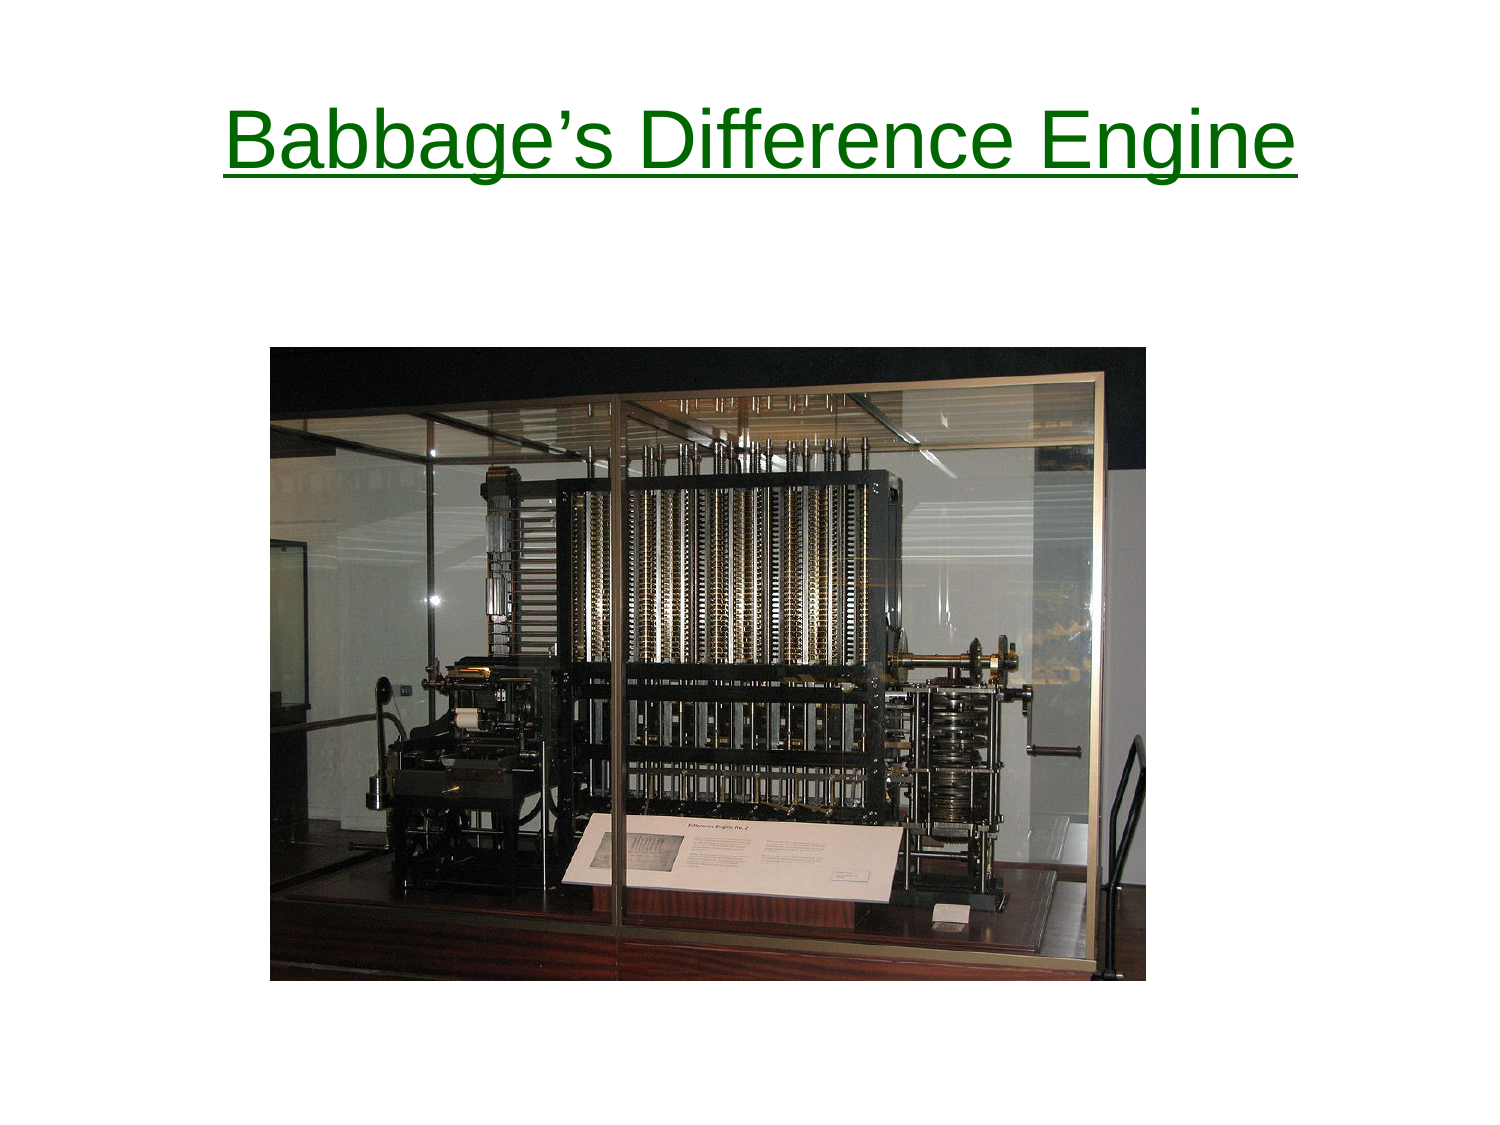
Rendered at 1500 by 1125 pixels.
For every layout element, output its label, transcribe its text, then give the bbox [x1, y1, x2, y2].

title Babbage’s Difference Engine [75, 44, 1447, 236]
picture [270, 347, 1146, 981]
